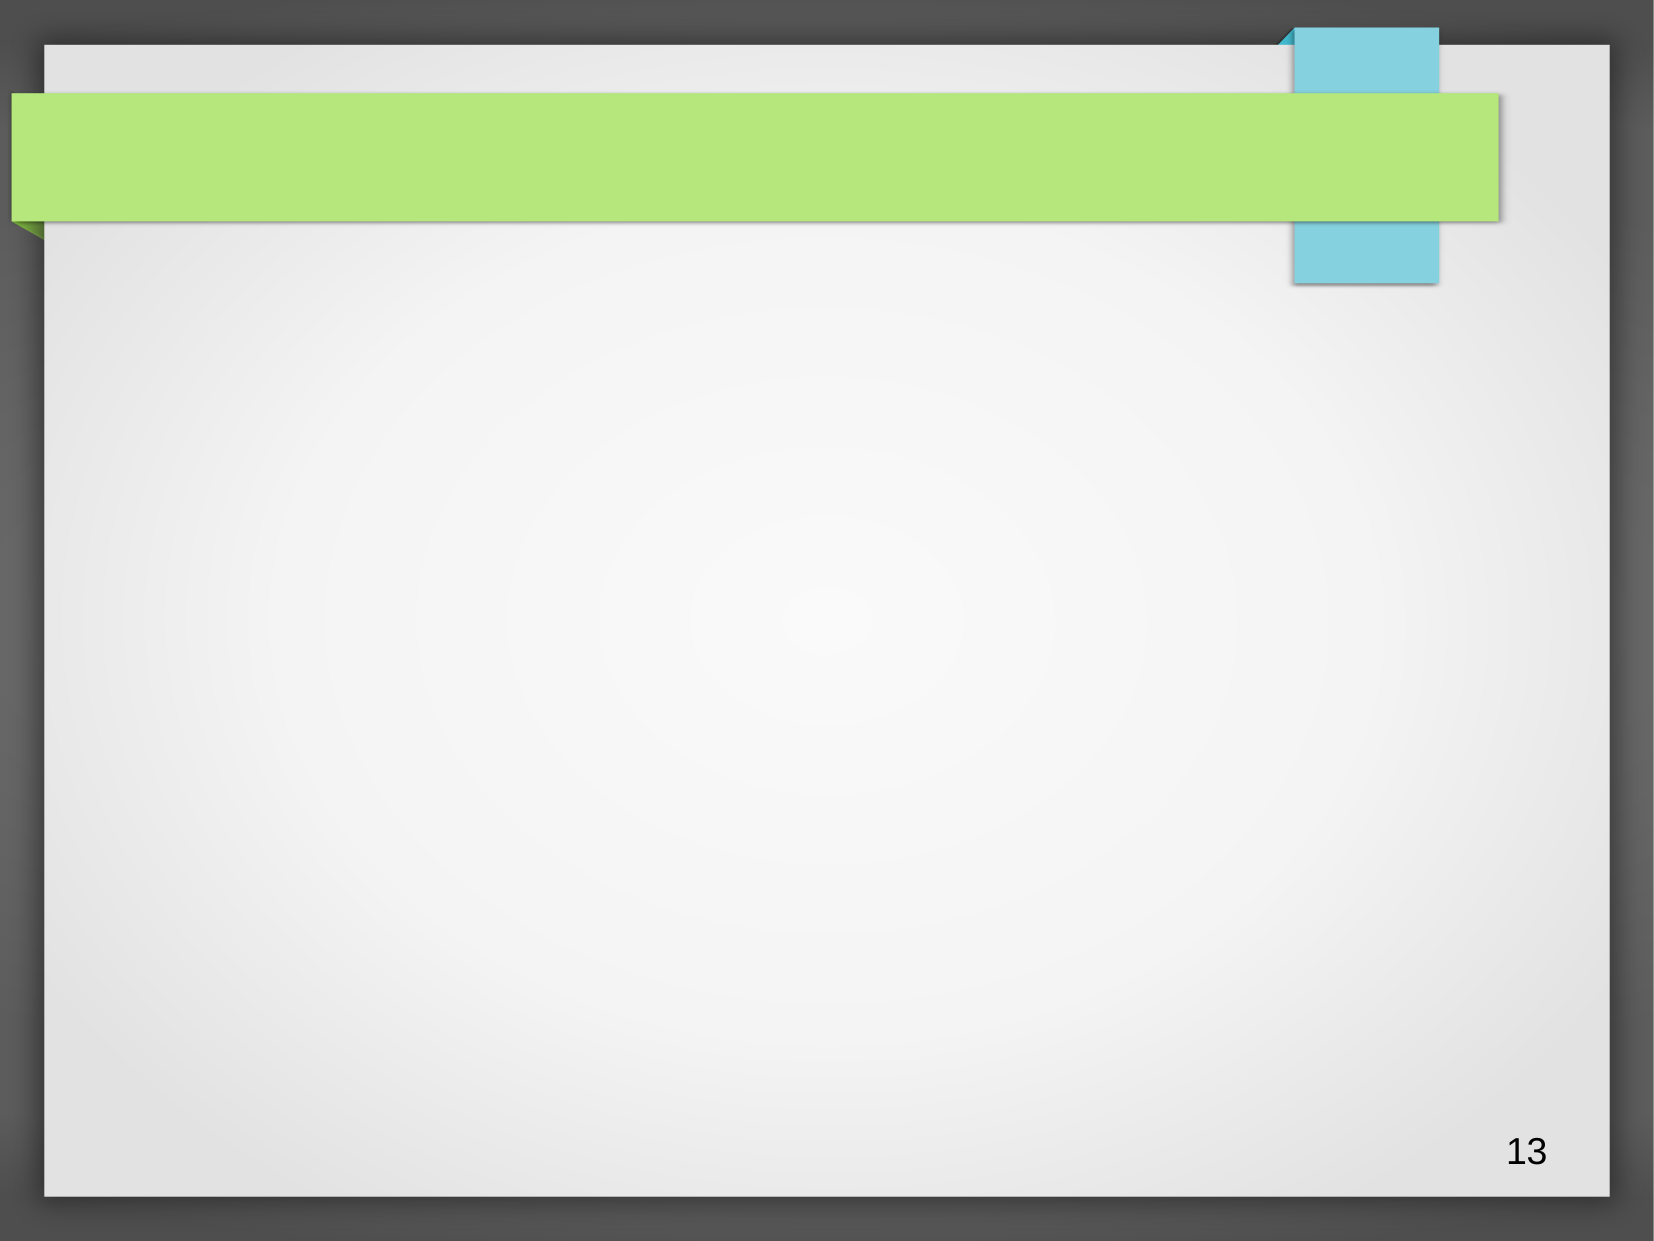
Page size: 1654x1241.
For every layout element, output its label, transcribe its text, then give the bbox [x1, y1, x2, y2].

picture [0, 0, 1654, 1241]
text_box <number> [1491, 1122, 1654, 1194]
